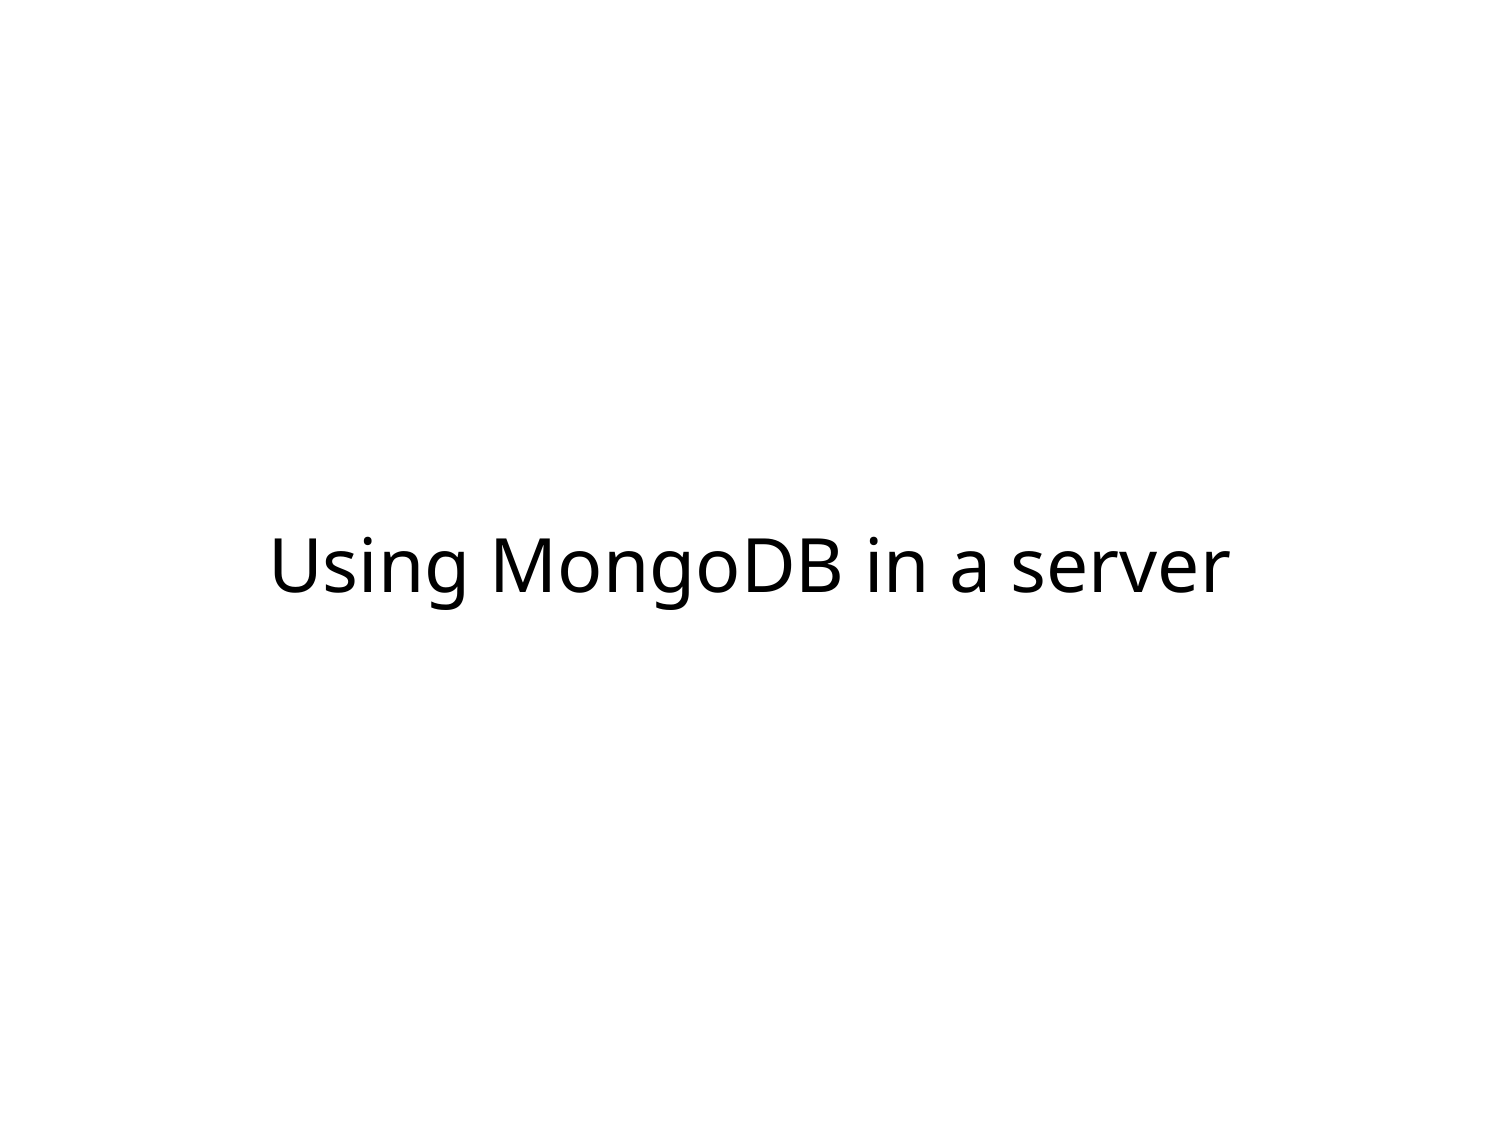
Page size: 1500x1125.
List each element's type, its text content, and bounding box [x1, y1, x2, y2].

title Using MongoDB in a server [51, 470, 1449, 655]
